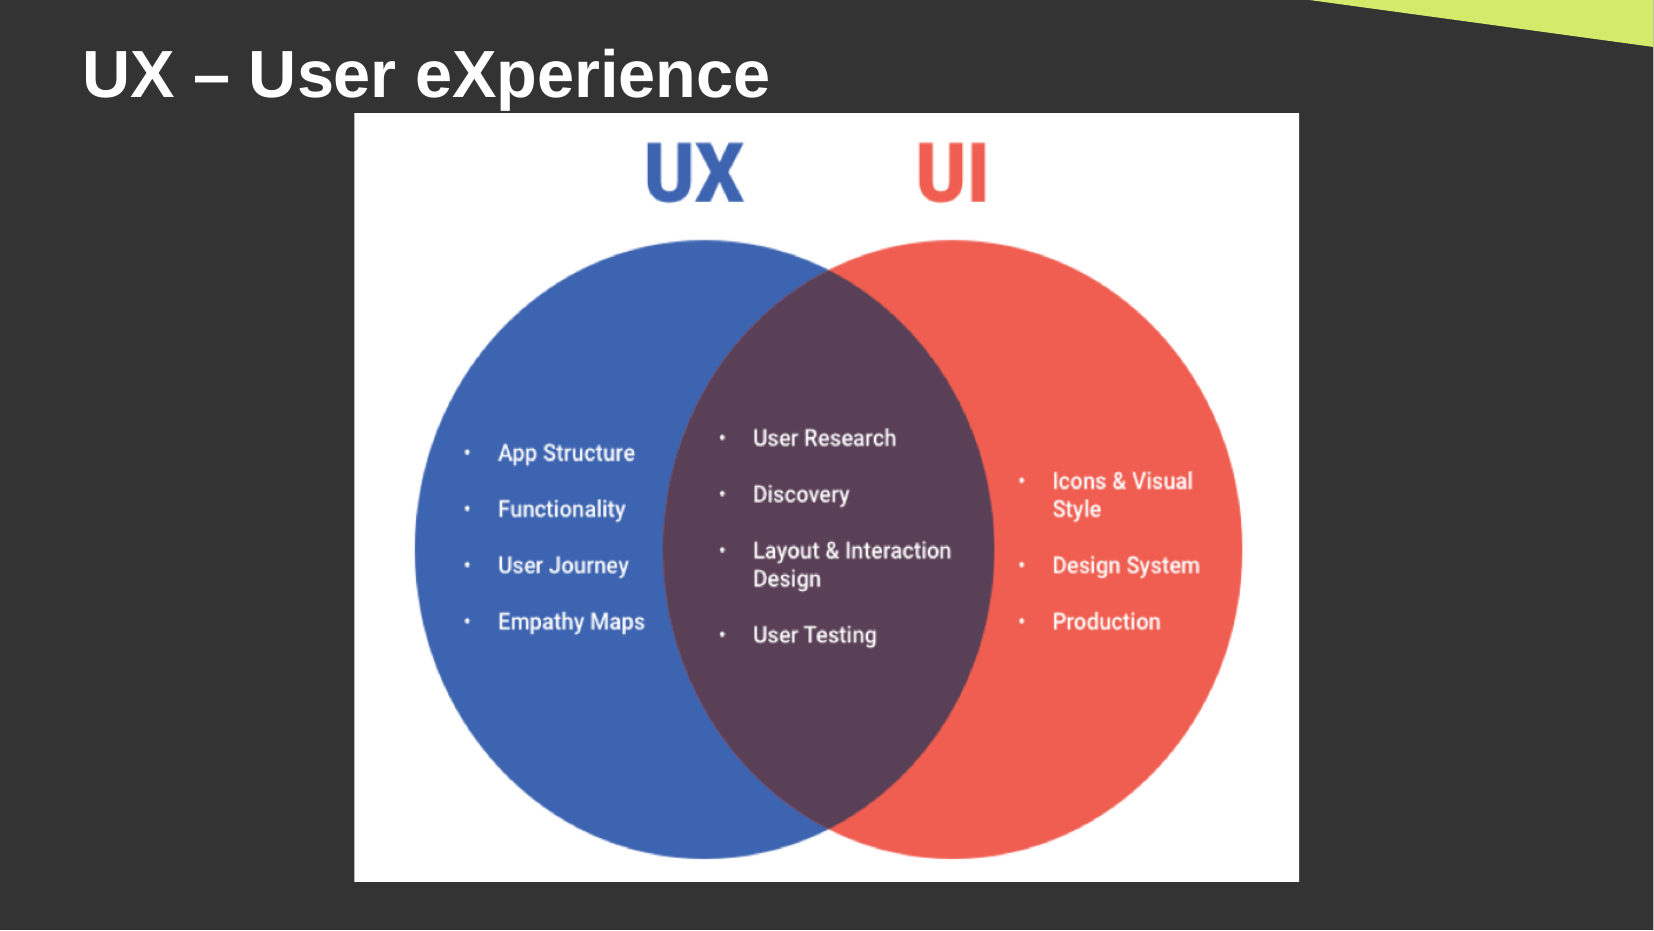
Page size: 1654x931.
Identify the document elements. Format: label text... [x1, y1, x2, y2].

picture [354, 113, 1300, 882]
title UX – User eXperience [82, 37, 1571, 114]
text_box [1309, 0, 1654, 48]
